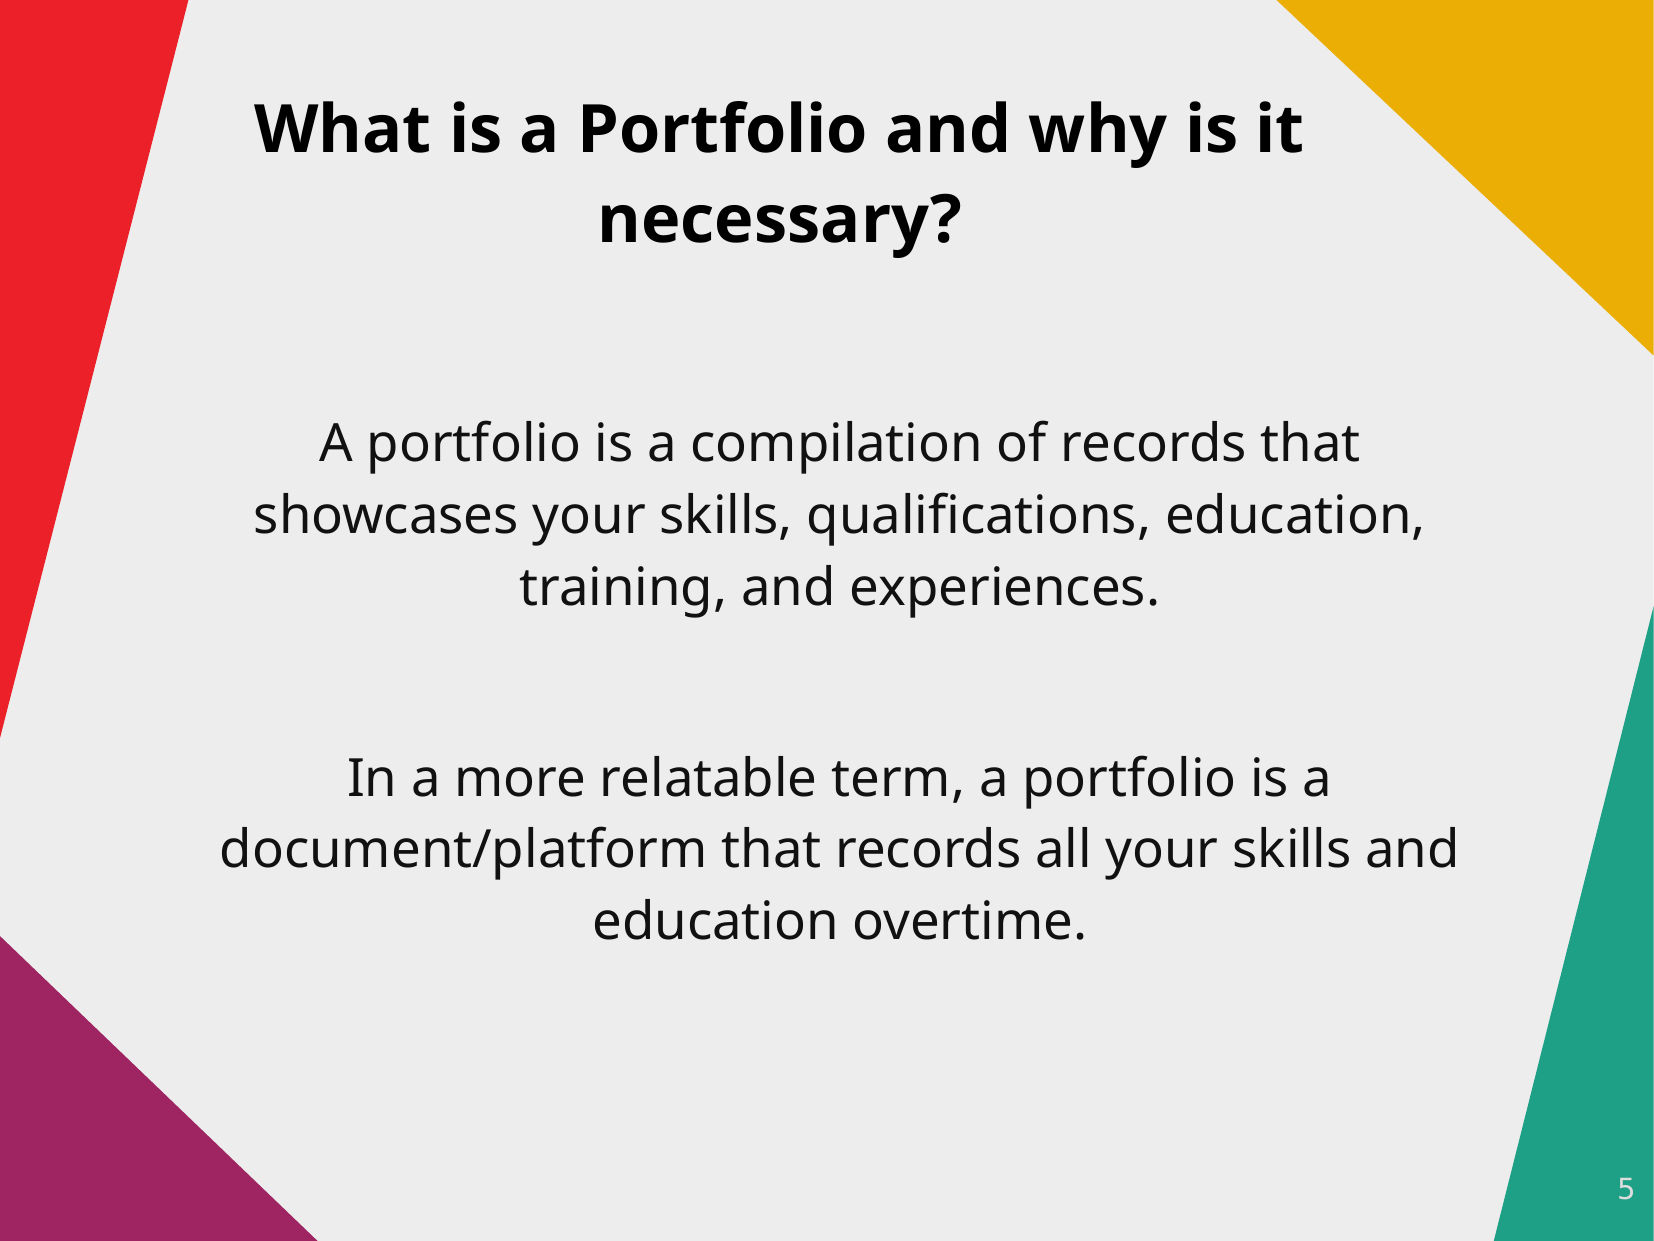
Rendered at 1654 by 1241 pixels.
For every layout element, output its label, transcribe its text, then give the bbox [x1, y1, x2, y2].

title What is a Portfolio and why is it necessary? [150, 73, 1411, 271]
list A portfolio is a compilation of records that showcases your skills, qualifications, education, training, and experiences. In a more relatable term, a portfolio is a document/platform that records all your skills and education overtime. [210, 405, 1471, 961]
